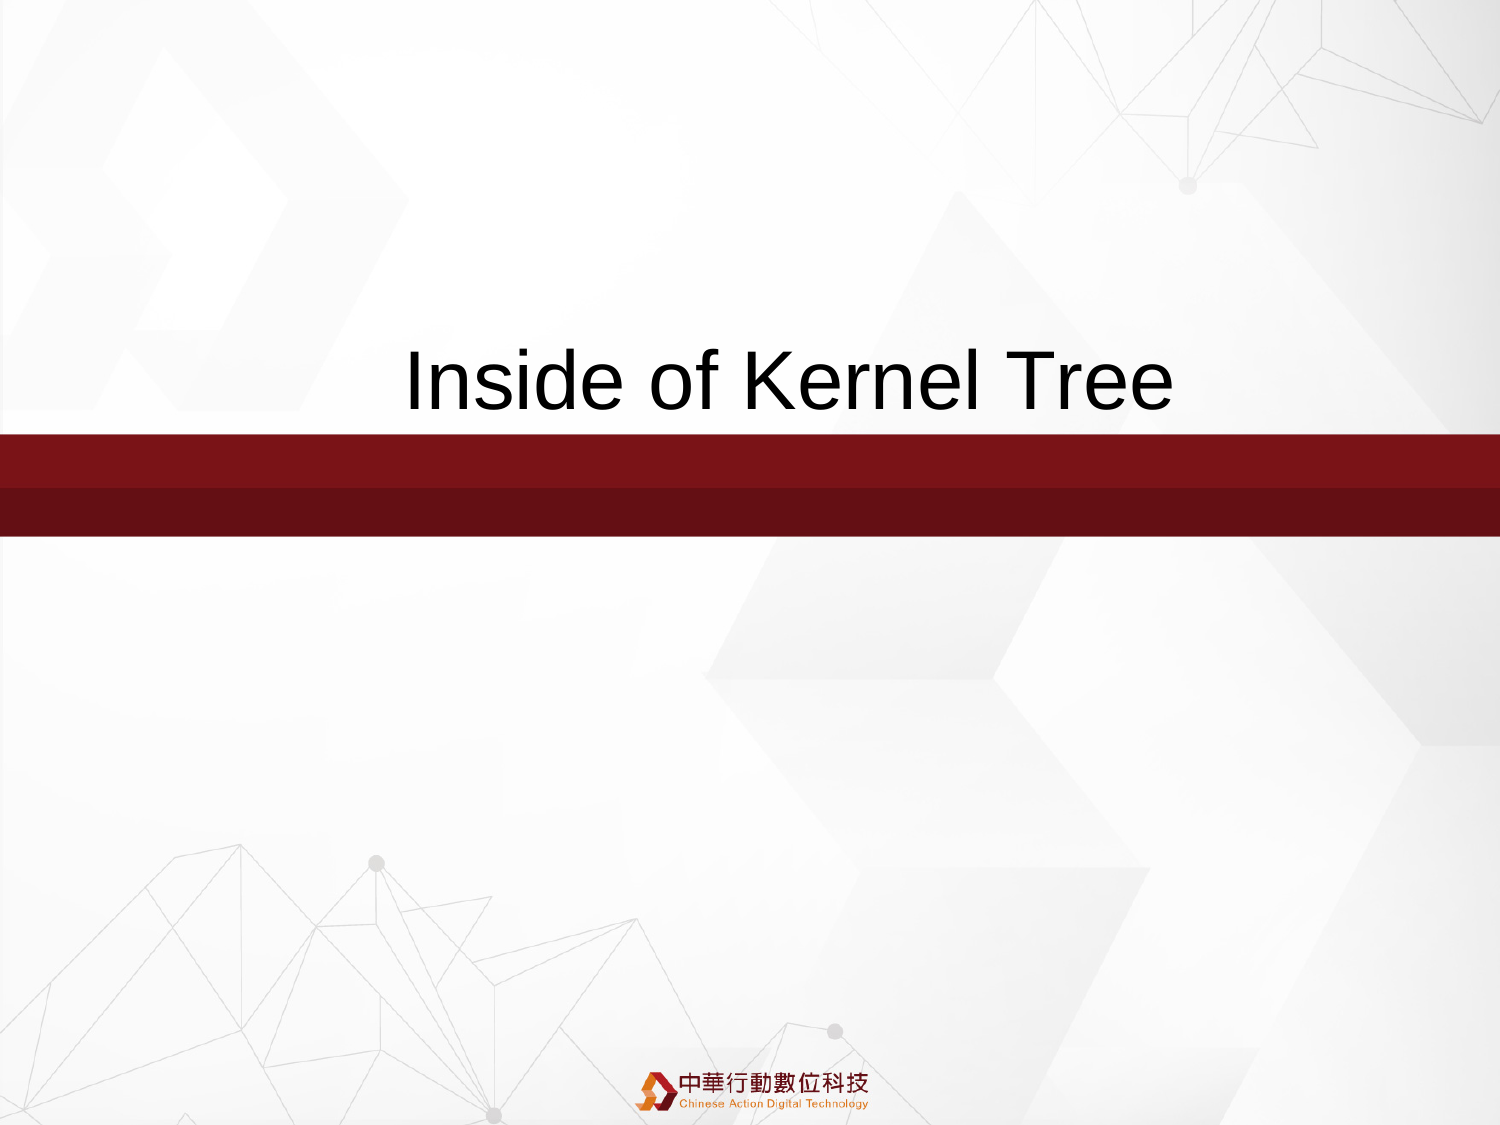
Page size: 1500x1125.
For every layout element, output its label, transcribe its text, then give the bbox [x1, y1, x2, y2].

picture [0, 0, 1500, 1125]
title Inside of Kernel Tree [150, 318, 1401, 481]
